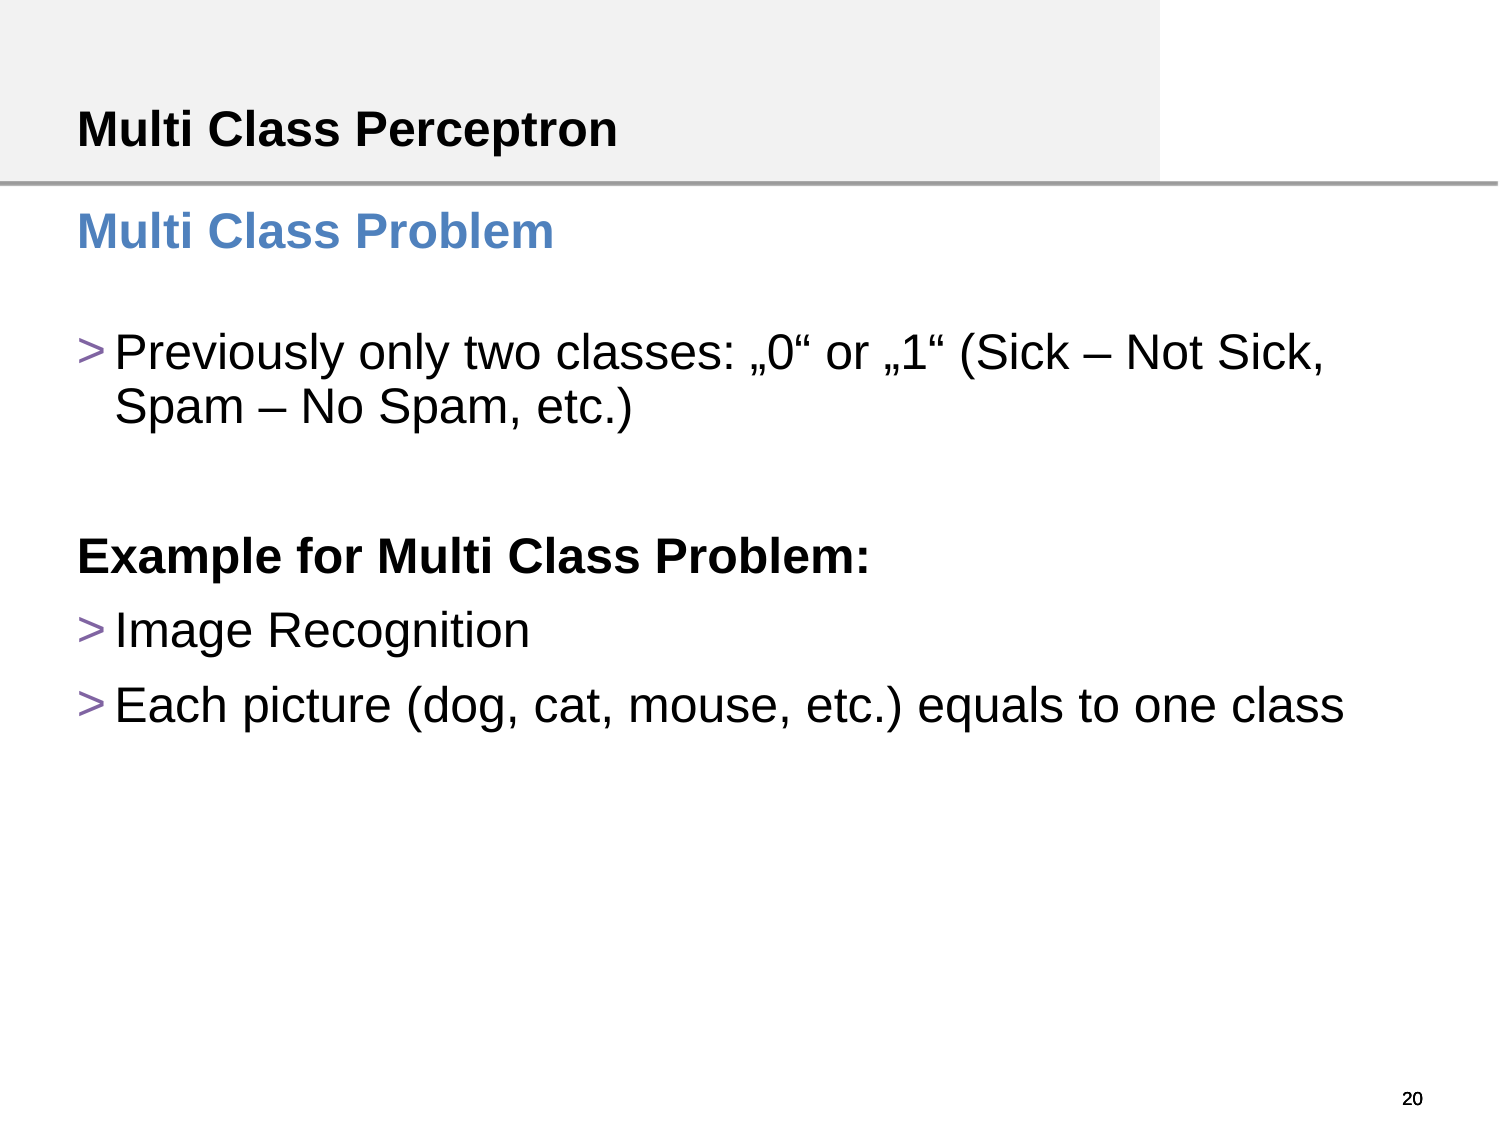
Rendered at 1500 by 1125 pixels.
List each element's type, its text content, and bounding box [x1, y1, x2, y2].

list Multi Class Problem [76, 200, 1424, 259]
list Multi Class Perceptron [76, 39, 1042, 157]
list Previously only two classes: „0“ or „1“ (Sick – Not Sick, Spam – No Spam, etc.) Example for Multi Class Problem: Image Recognition Each picture (dog, cat, mouse, etc.) equals to one class [76, 326, 1424, 1024]
